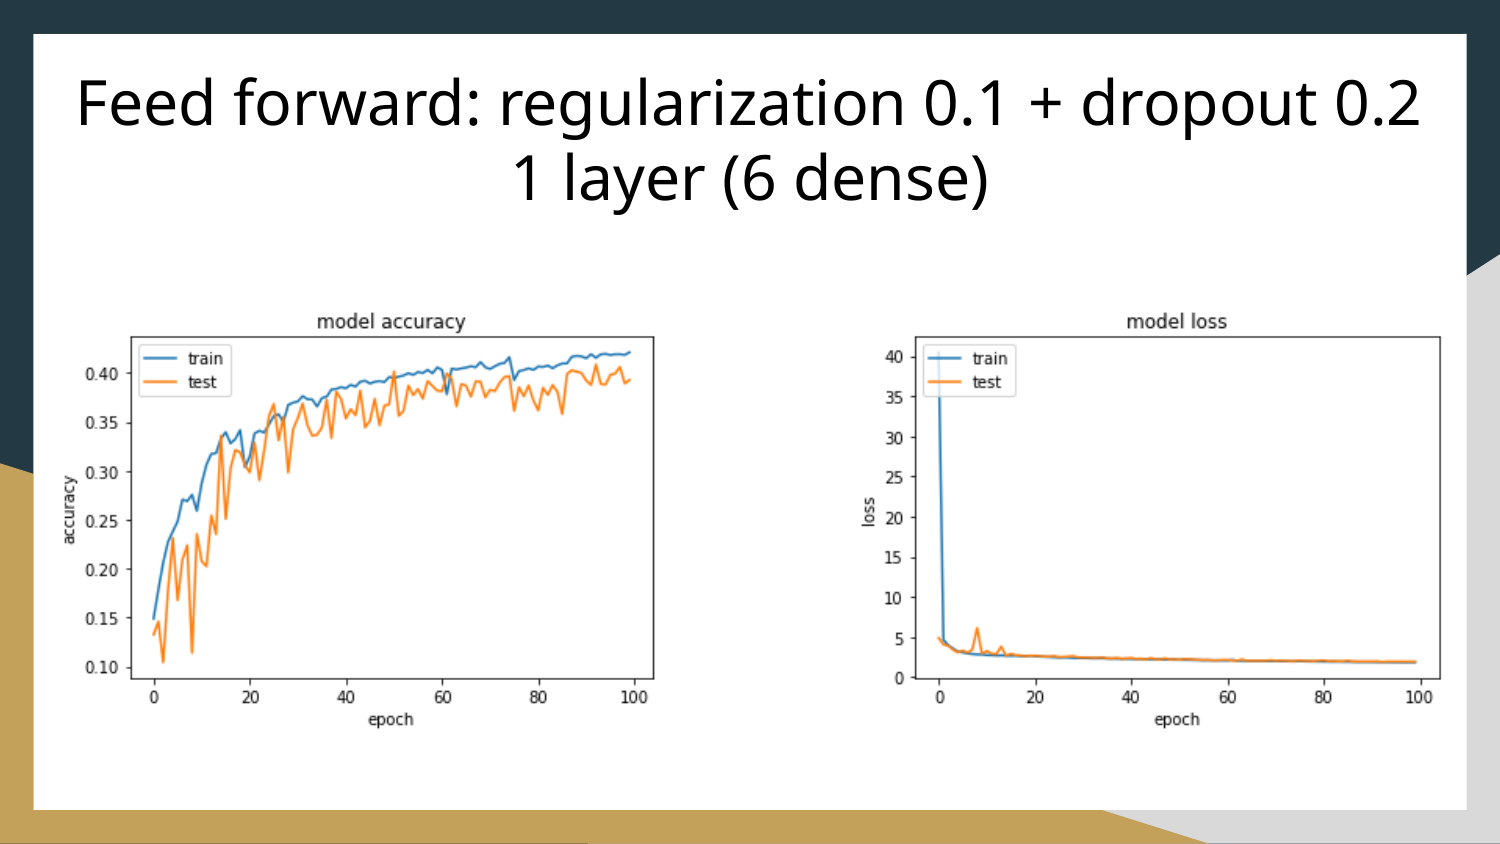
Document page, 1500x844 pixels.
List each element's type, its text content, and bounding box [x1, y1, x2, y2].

picture [851, 302, 1449, 738]
title Feed forward: regularization 0.1 + dropout 0.2 1 layer (6 dense) [51, 48, 1449, 283]
picture [51, 302, 664, 738]
